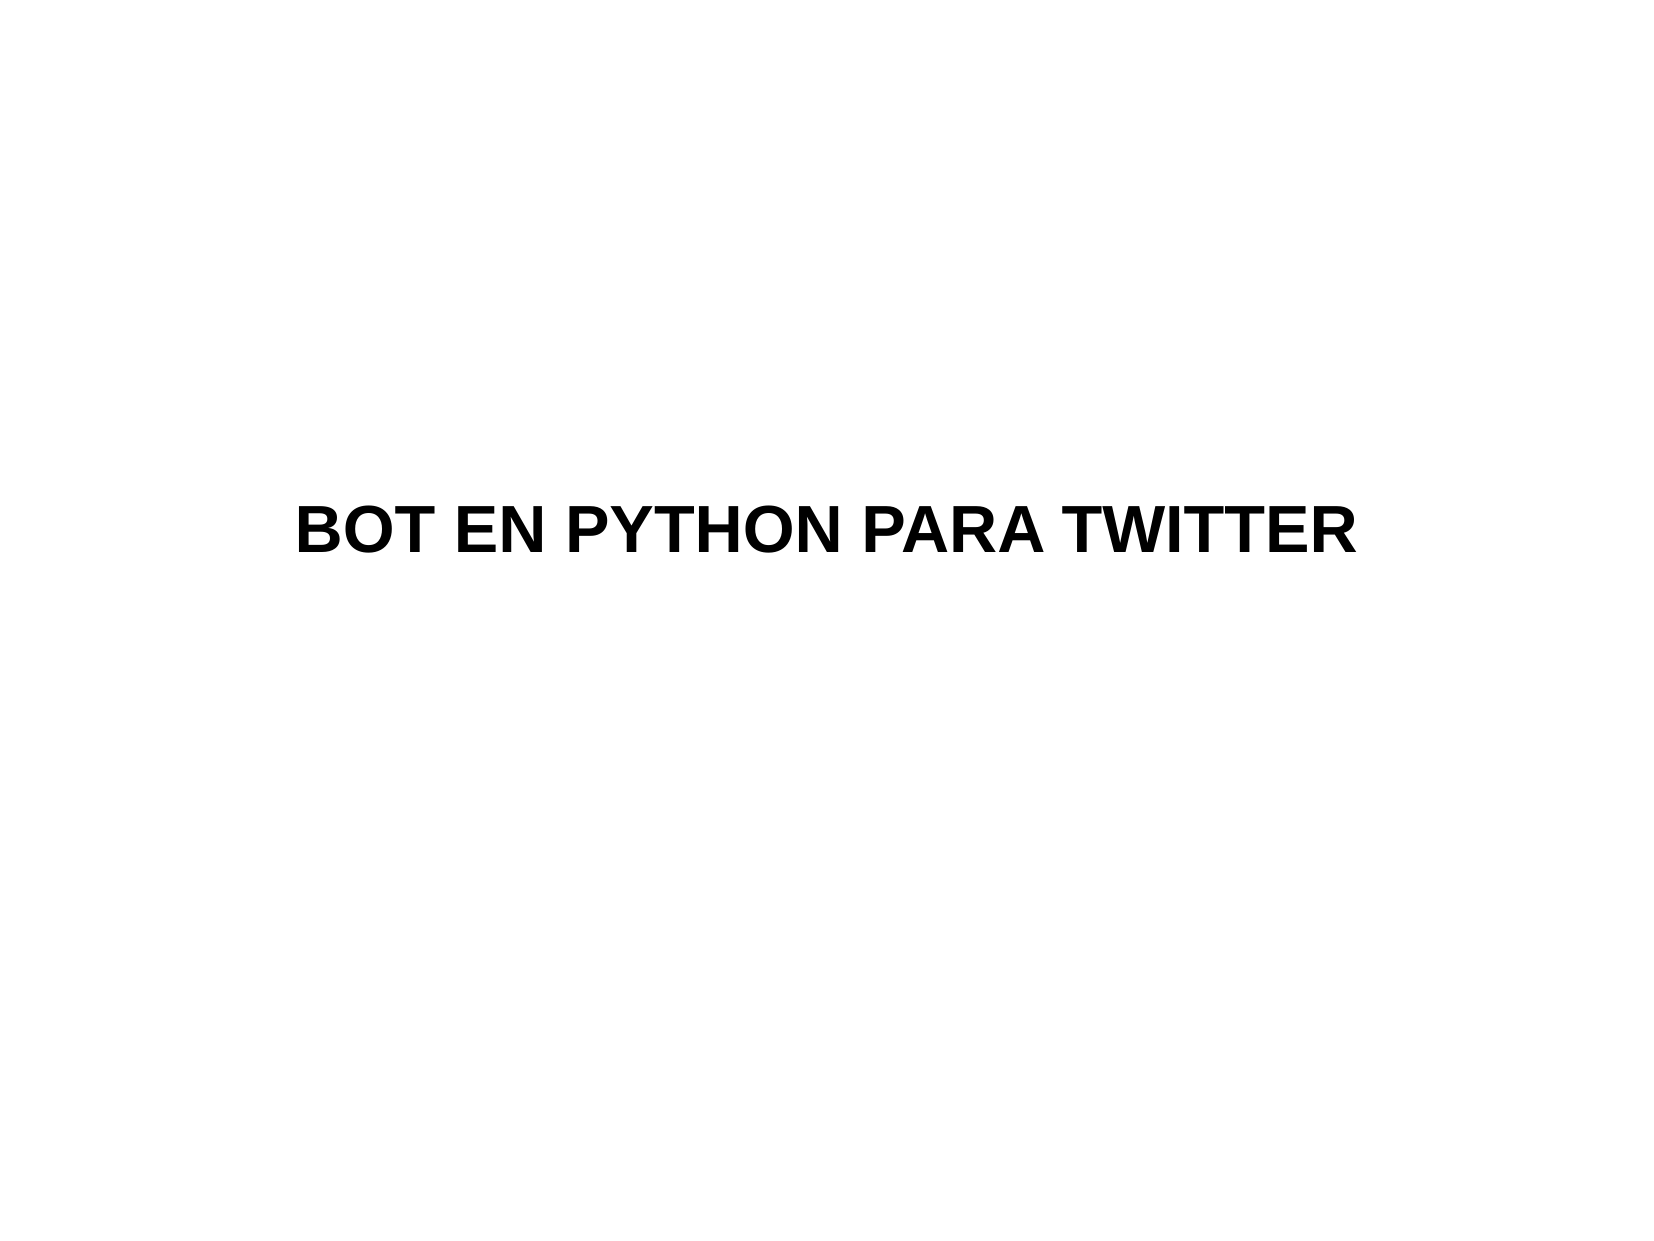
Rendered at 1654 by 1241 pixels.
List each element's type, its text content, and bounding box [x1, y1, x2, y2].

subtitle BOT EN PYTHON PARA TWITTER [82, 49, 1571, 1010]
